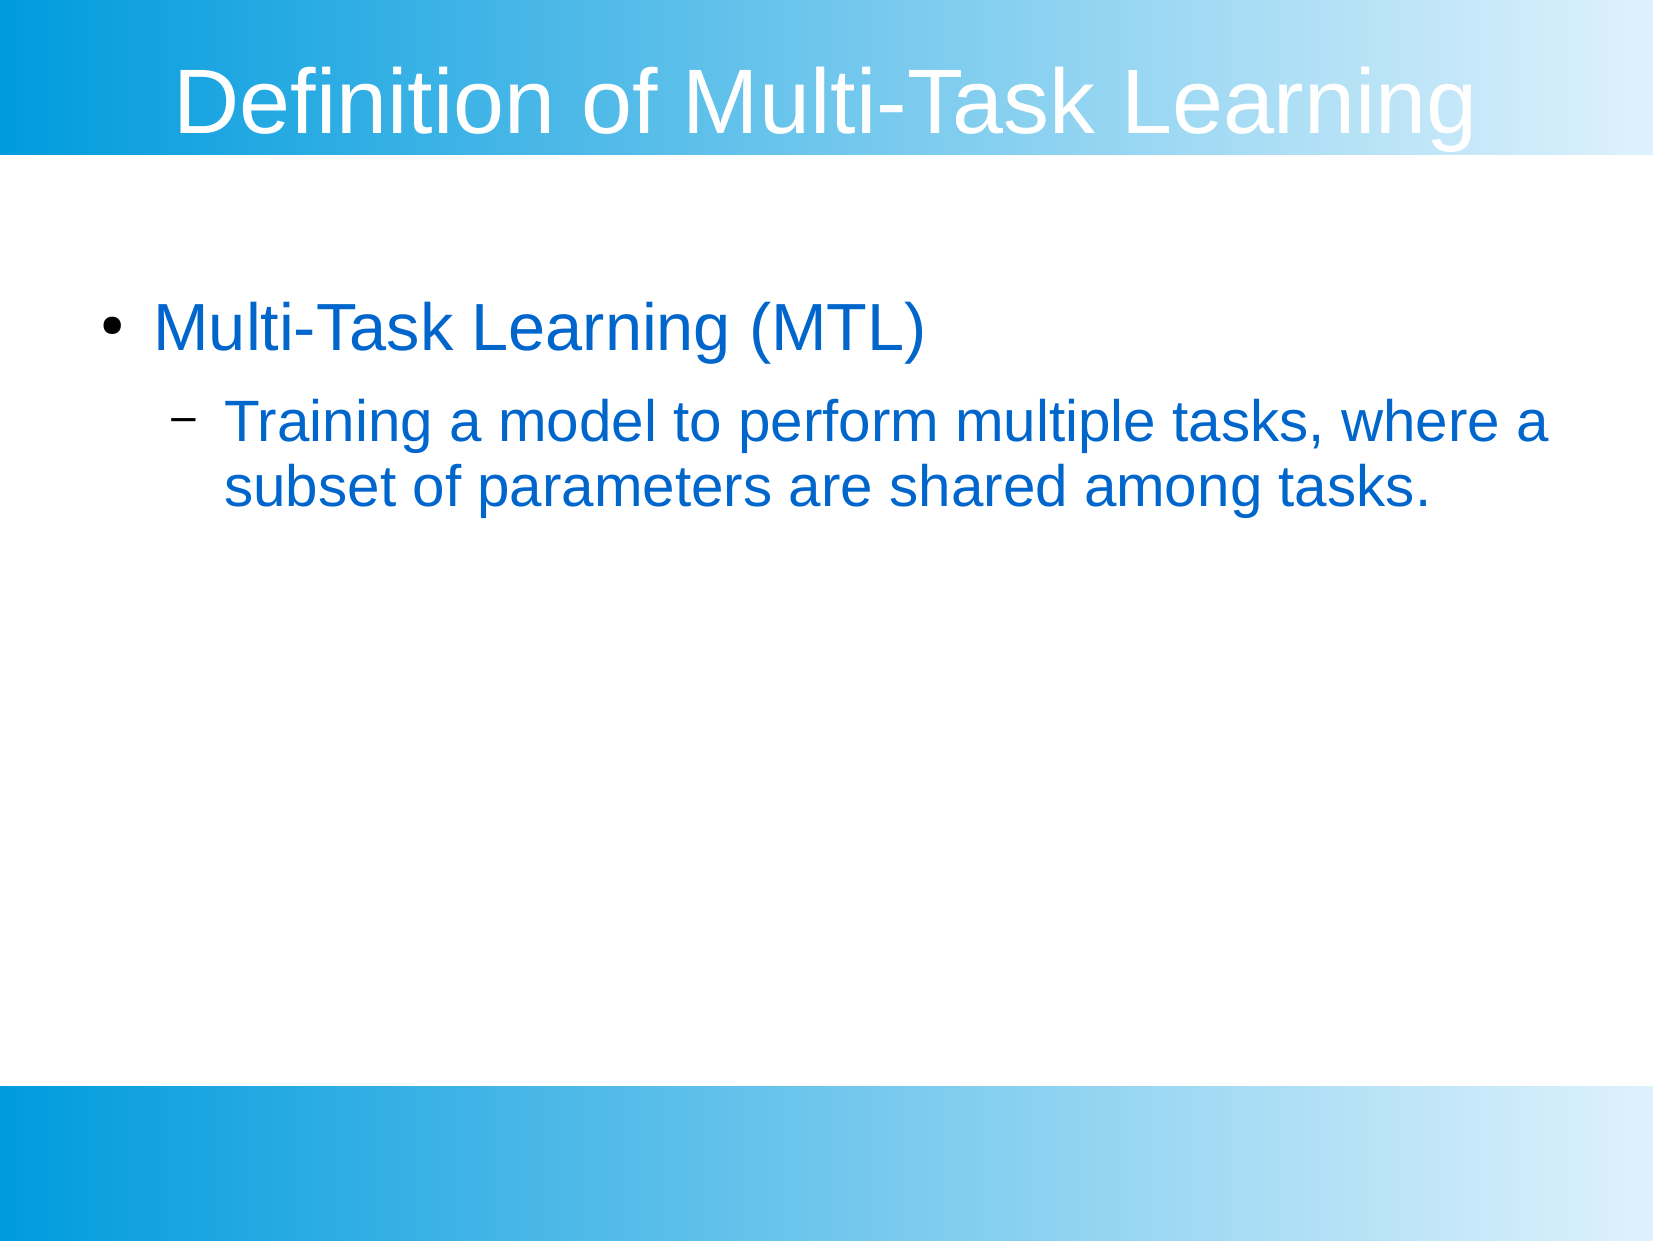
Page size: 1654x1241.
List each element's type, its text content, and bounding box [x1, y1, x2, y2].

title Definition of Multi-Task Learning [82, 49, 1571, 155]
list Multi-Task Learning (MTL) Training a model to perform multiple tasks, where a subset of parameters are shared among tasks. [82, 290, 1571, 1010]
